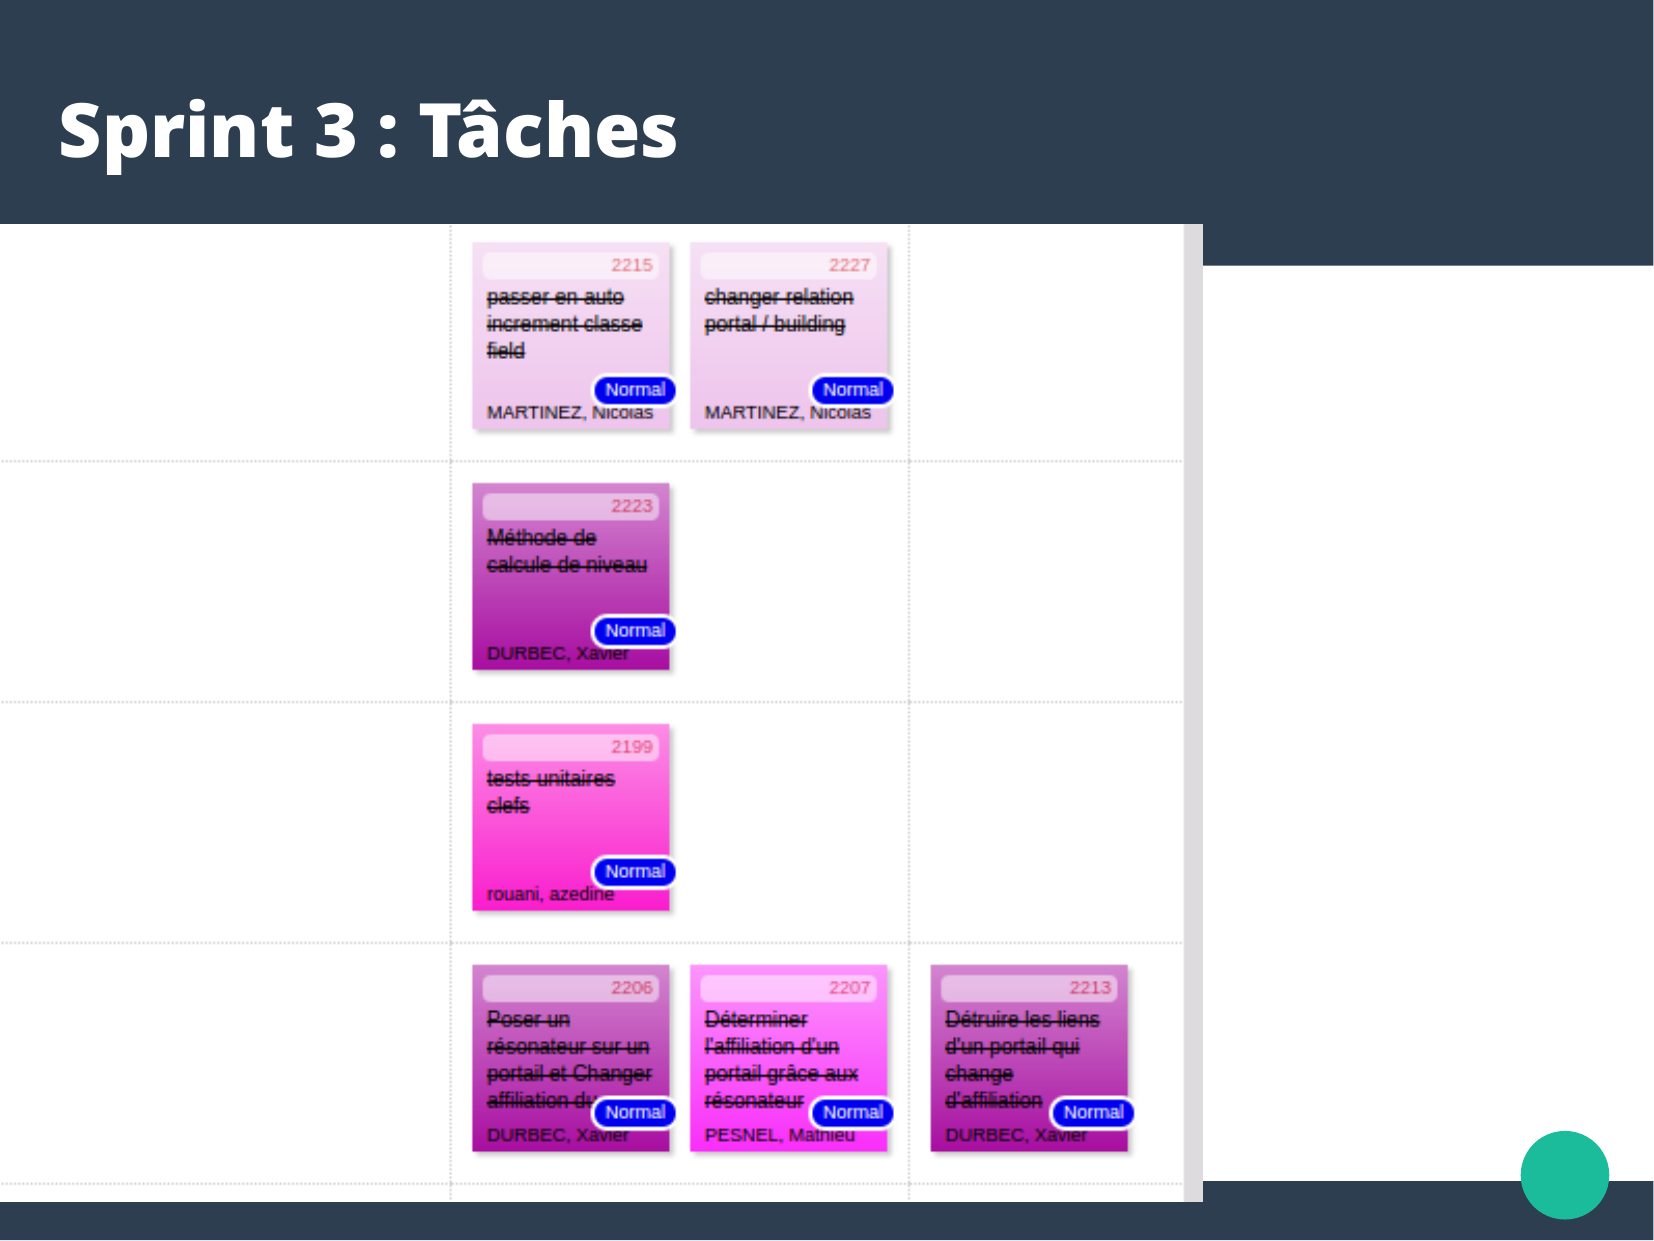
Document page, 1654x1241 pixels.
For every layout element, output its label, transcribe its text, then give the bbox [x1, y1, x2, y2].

picture [0, 224, 1203, 1202]
title Sprint 3 : Tâches [59, 49, 1595, 207]
